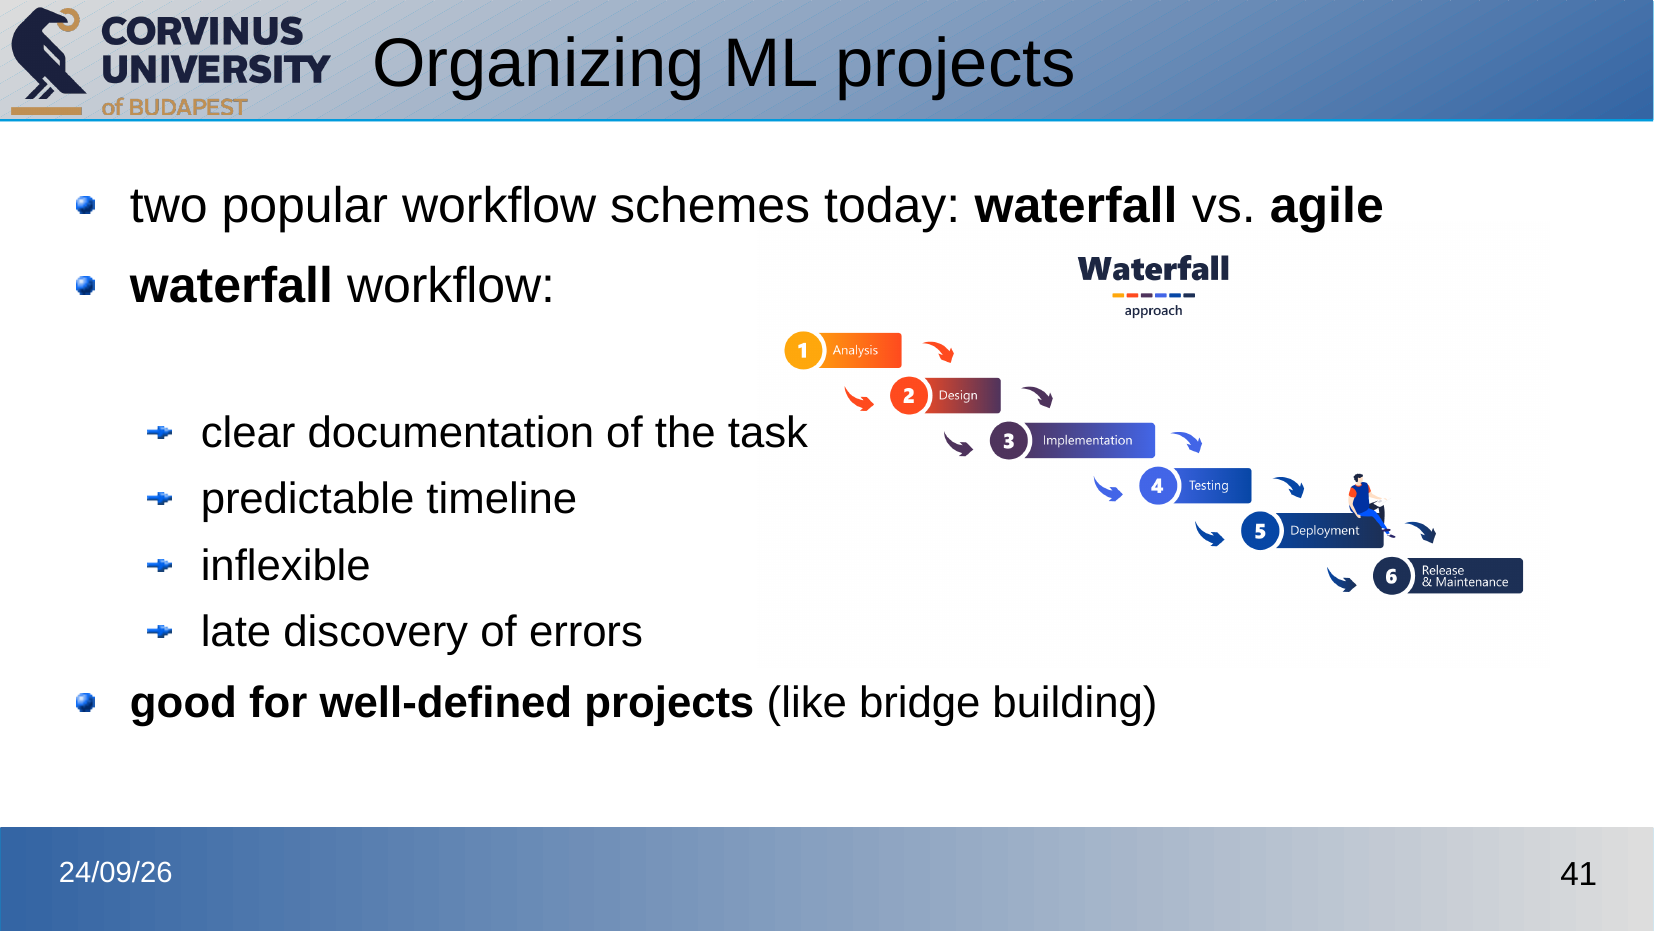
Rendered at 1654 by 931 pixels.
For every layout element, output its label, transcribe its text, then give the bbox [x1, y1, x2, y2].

picture [11, 7, 331, 115]
title Organizing ML projects [372, 23, 1625, 103]
list two popular workflow schemes today: waterfall vs. agile waterfall workflow: clear documentation of the task predictable timeline inflexible late discovery of errors good for well-defined projects (like bridge building) [59, 177, 1595, 768]
